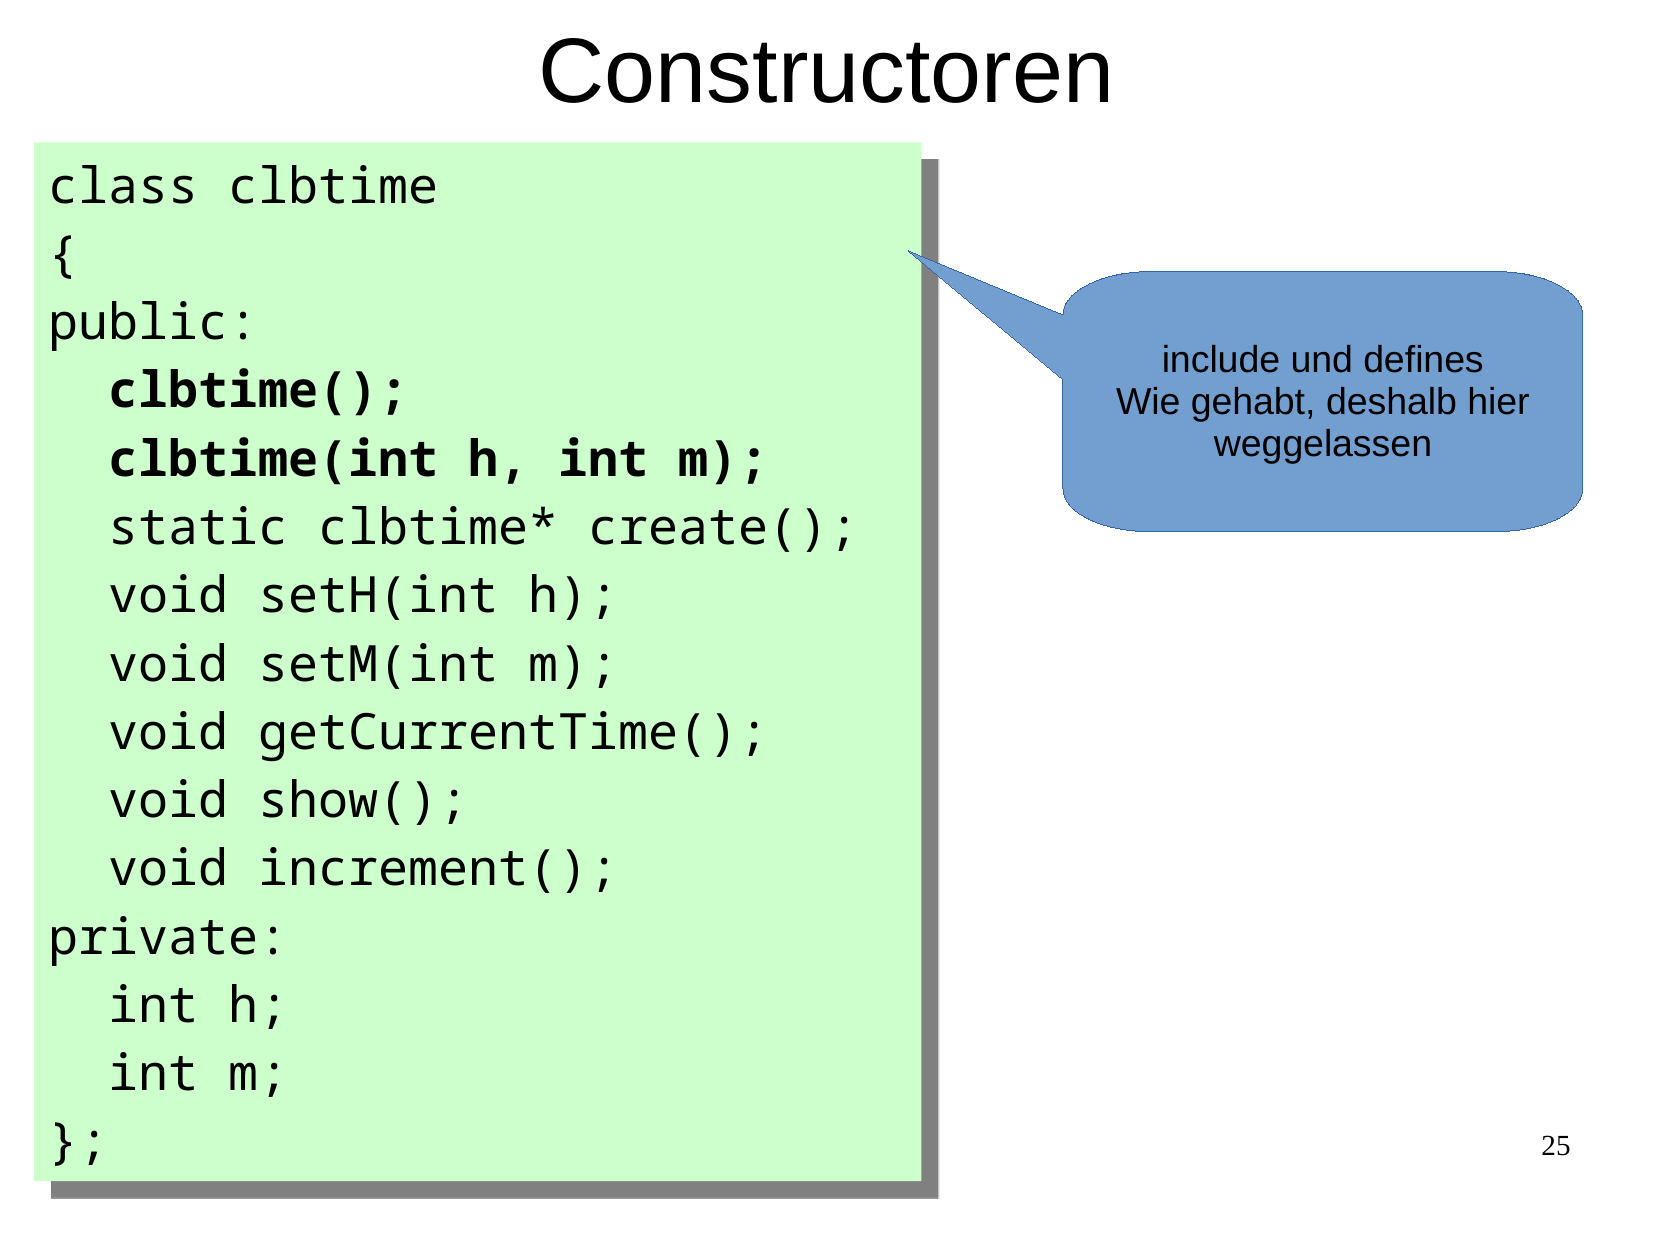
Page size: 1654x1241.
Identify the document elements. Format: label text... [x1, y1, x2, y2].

text_box class clbtime { public: clbtime(); clbtime(int h, int m); static clbtime* create(); void setH(int h); void setM(int m); void getCurrentTime(); void show(); void increment(); private: int h; int m; }; [33, 142, 922, 1158]
title Constructoren [82, 0, 1571, 174]
text_box include und defines Wie gehabt, deshalb hier weggelassen [908, 250, 1583, 532]
